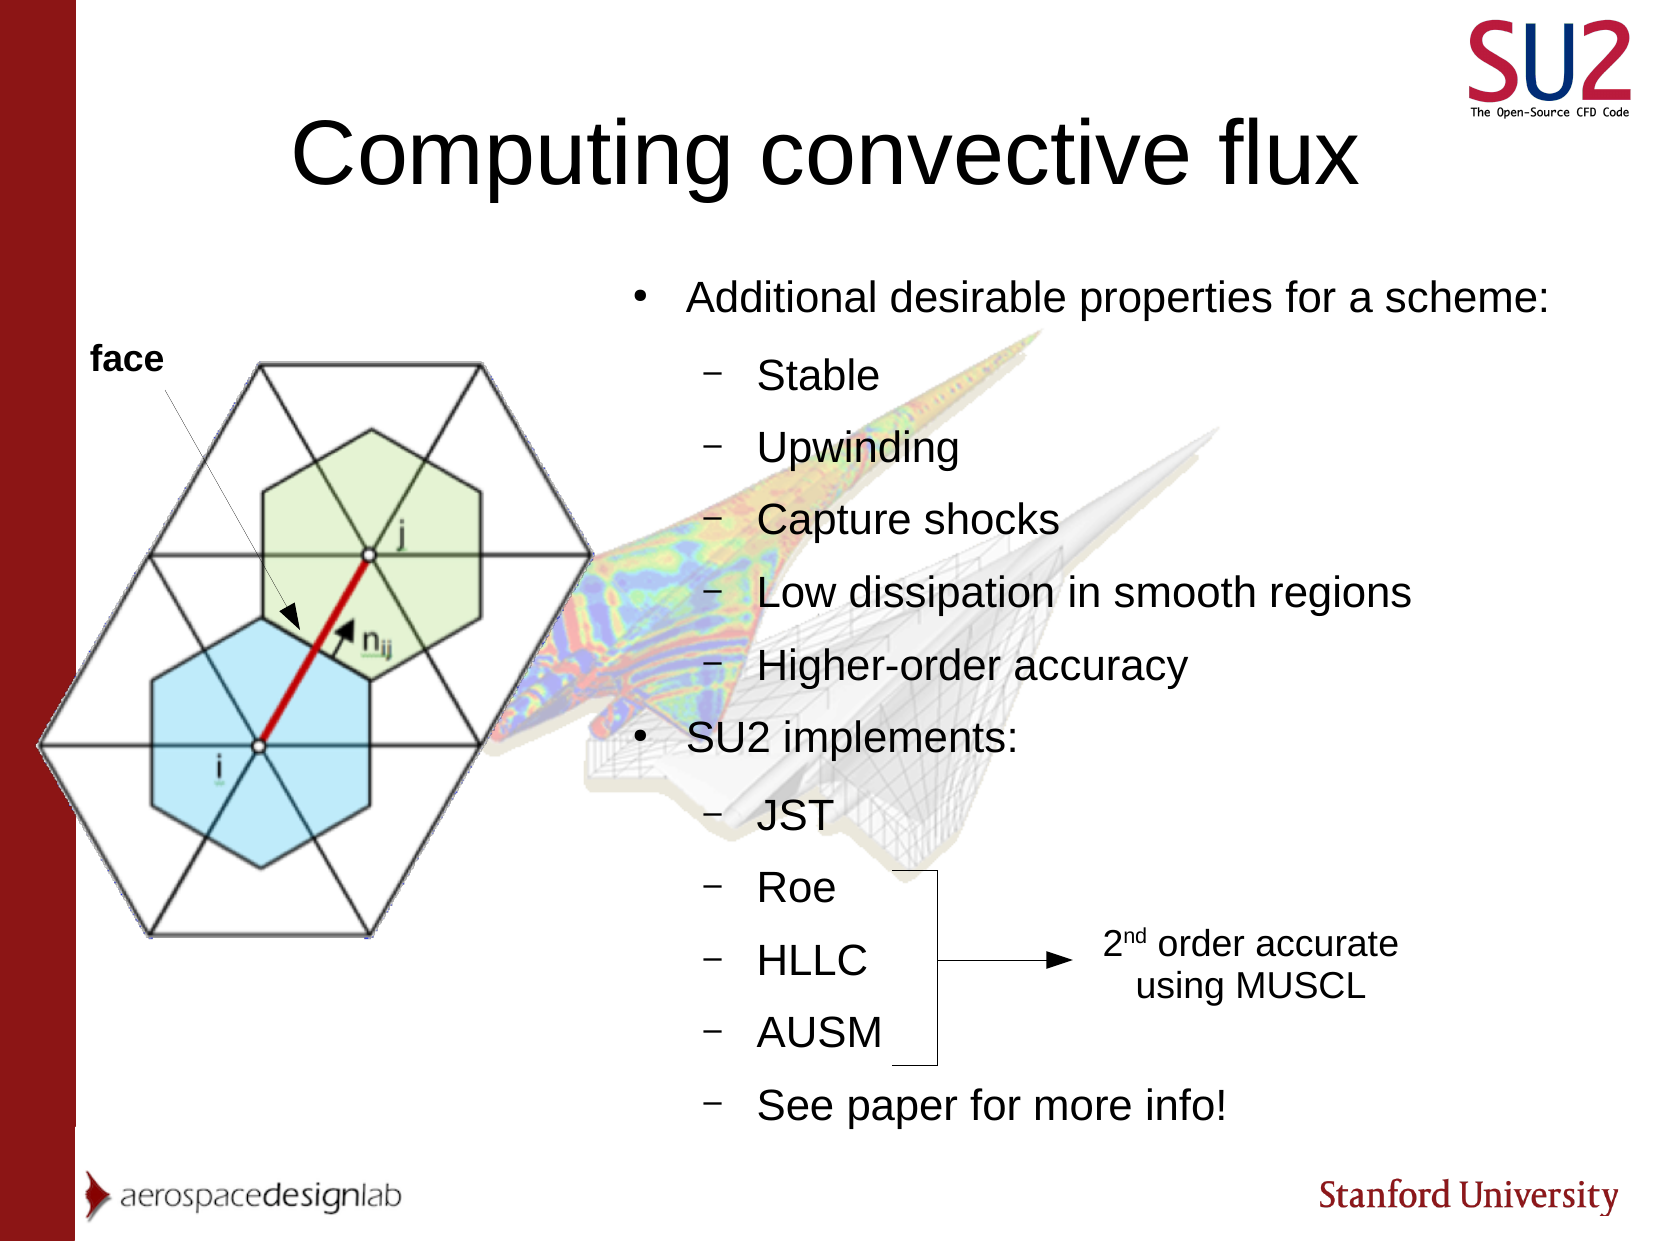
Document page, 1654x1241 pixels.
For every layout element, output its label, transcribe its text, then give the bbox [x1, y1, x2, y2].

text_box 2nd order accurate using MUSCL [1087, 915, 1415, 1016]
picture [1466, 17, 1635, 120]
picture [0, 315, 653, 976]
list Additional desirable properties for a scheme: Stable Upwinding Capture shocks Low dissipation in smooth regions Higher-order accuracy SU2 implements: JST Roe HLLC AUSM See paper for more info! [615, 272, 1571, 1241]
picture [80, 1169, 406, 1224]
text_box face [75, 330, 180, 387]
title Computing convective flux [82, 49, 1571, 257]
